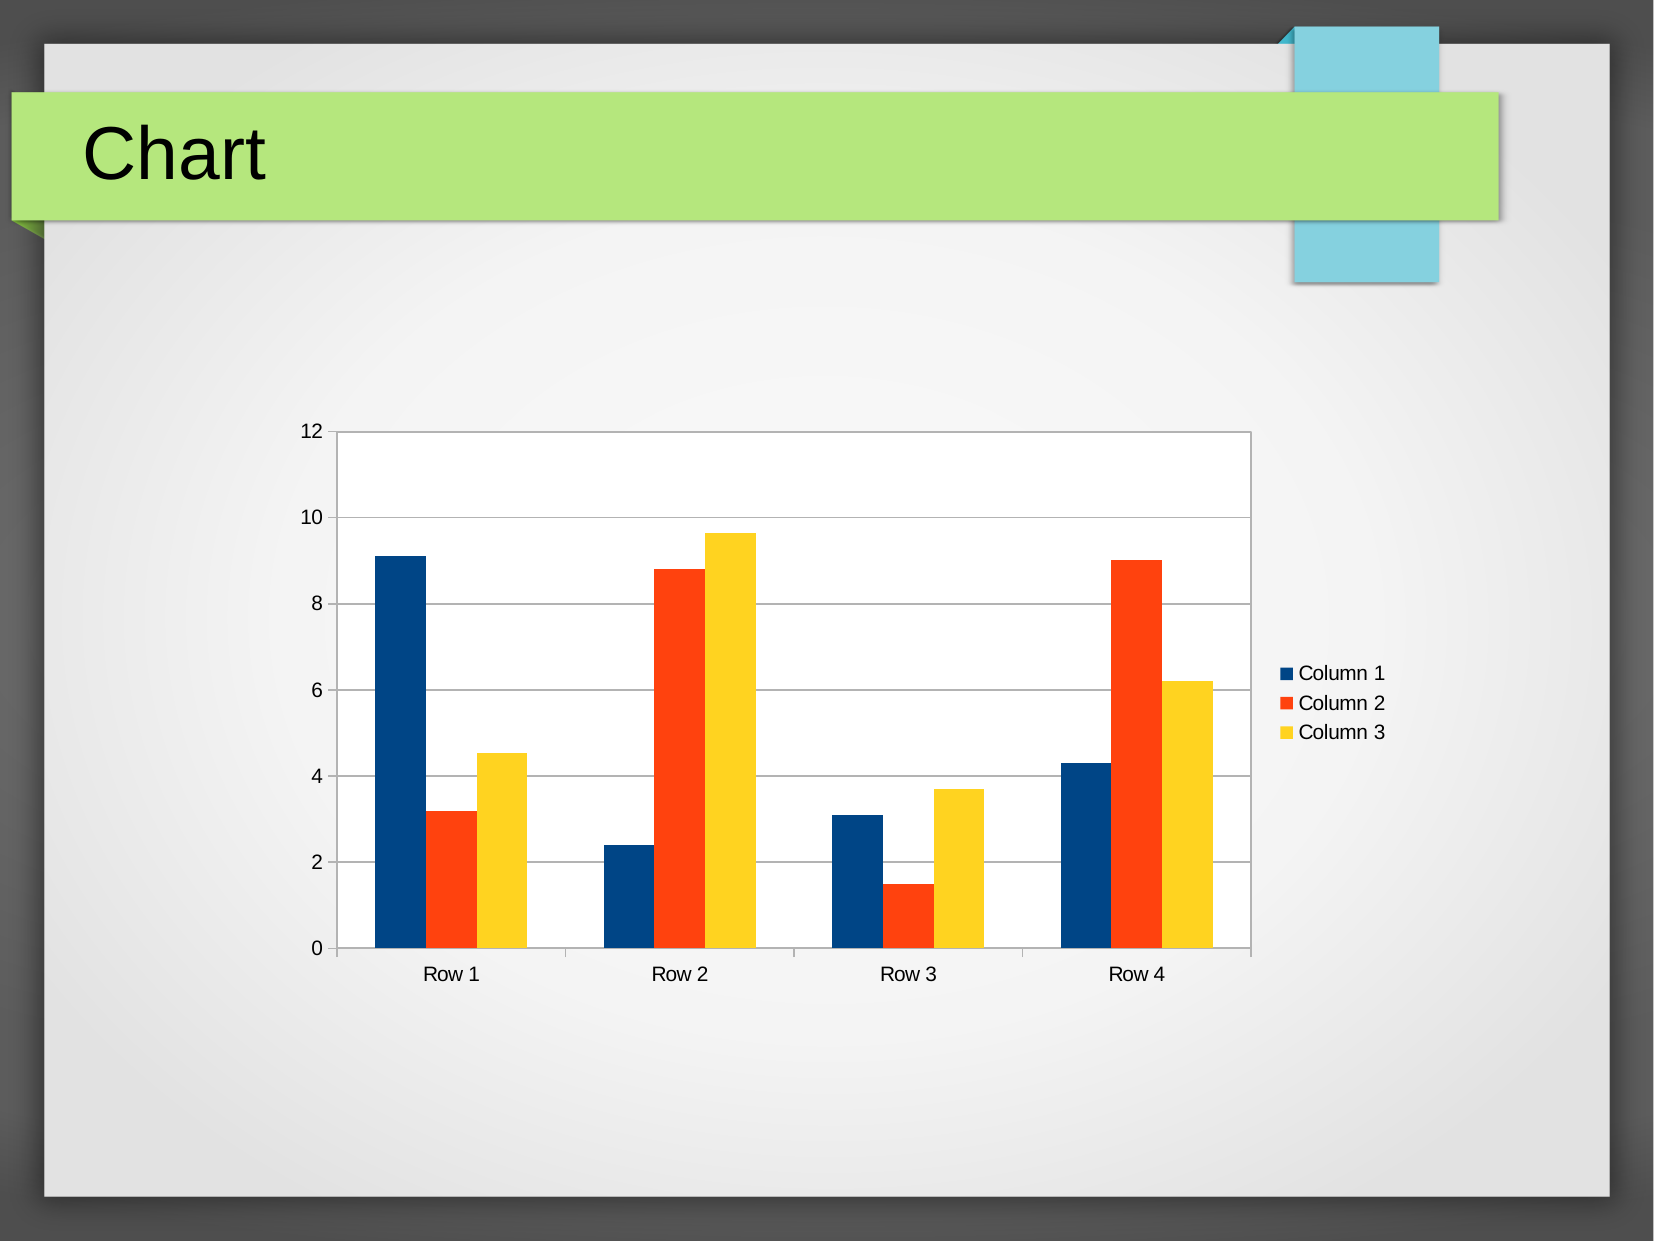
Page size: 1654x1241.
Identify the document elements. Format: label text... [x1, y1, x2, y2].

chart [277, 408, 1405, 999]
text_box Chart [82, 94, 1264, 213]
picture [0, 0, 1654, 1241]
